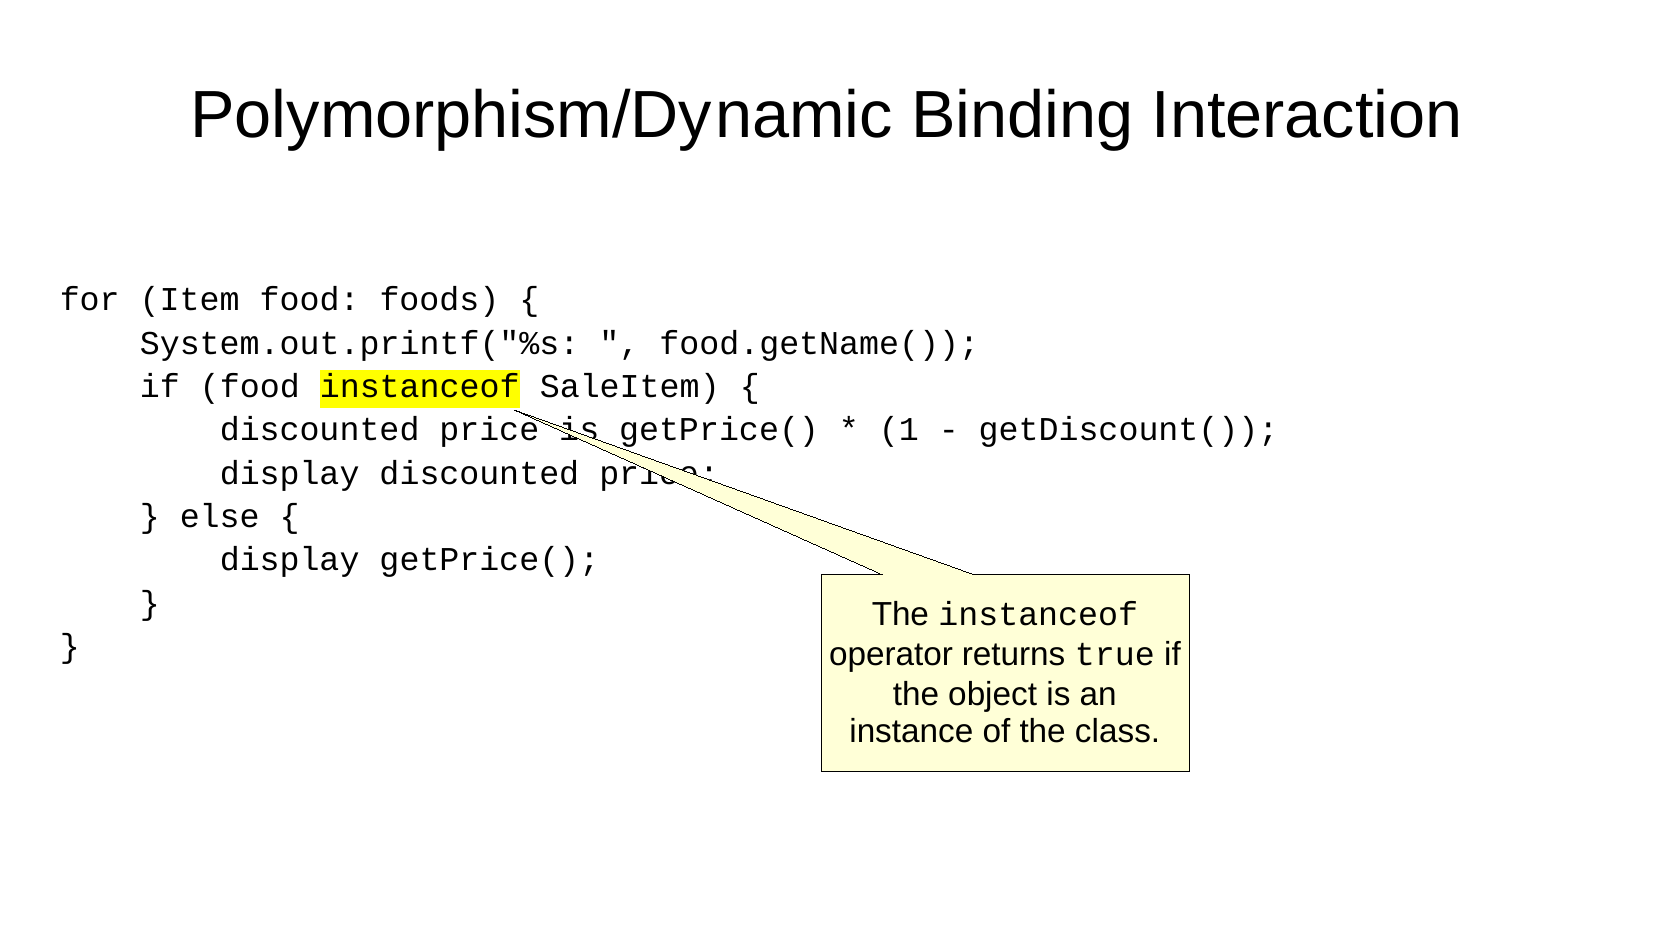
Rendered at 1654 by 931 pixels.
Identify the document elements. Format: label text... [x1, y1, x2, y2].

text_box The instanceof operator returns true if the object is an instance of the class. [514, 410, 1190, 772]
title Polymorphism/Dy namic Binding Interaction [82, 37, 1571, 193]
text_box for (Item food: foods) { System.out.printf("%s: ", food.getName()); if (food instanceof SaleItem) { discounted price is getPrice() * (1 - getDiscount()); display discounted price; } else { display getPrice(); } } [45, 270, 1549, 734]
